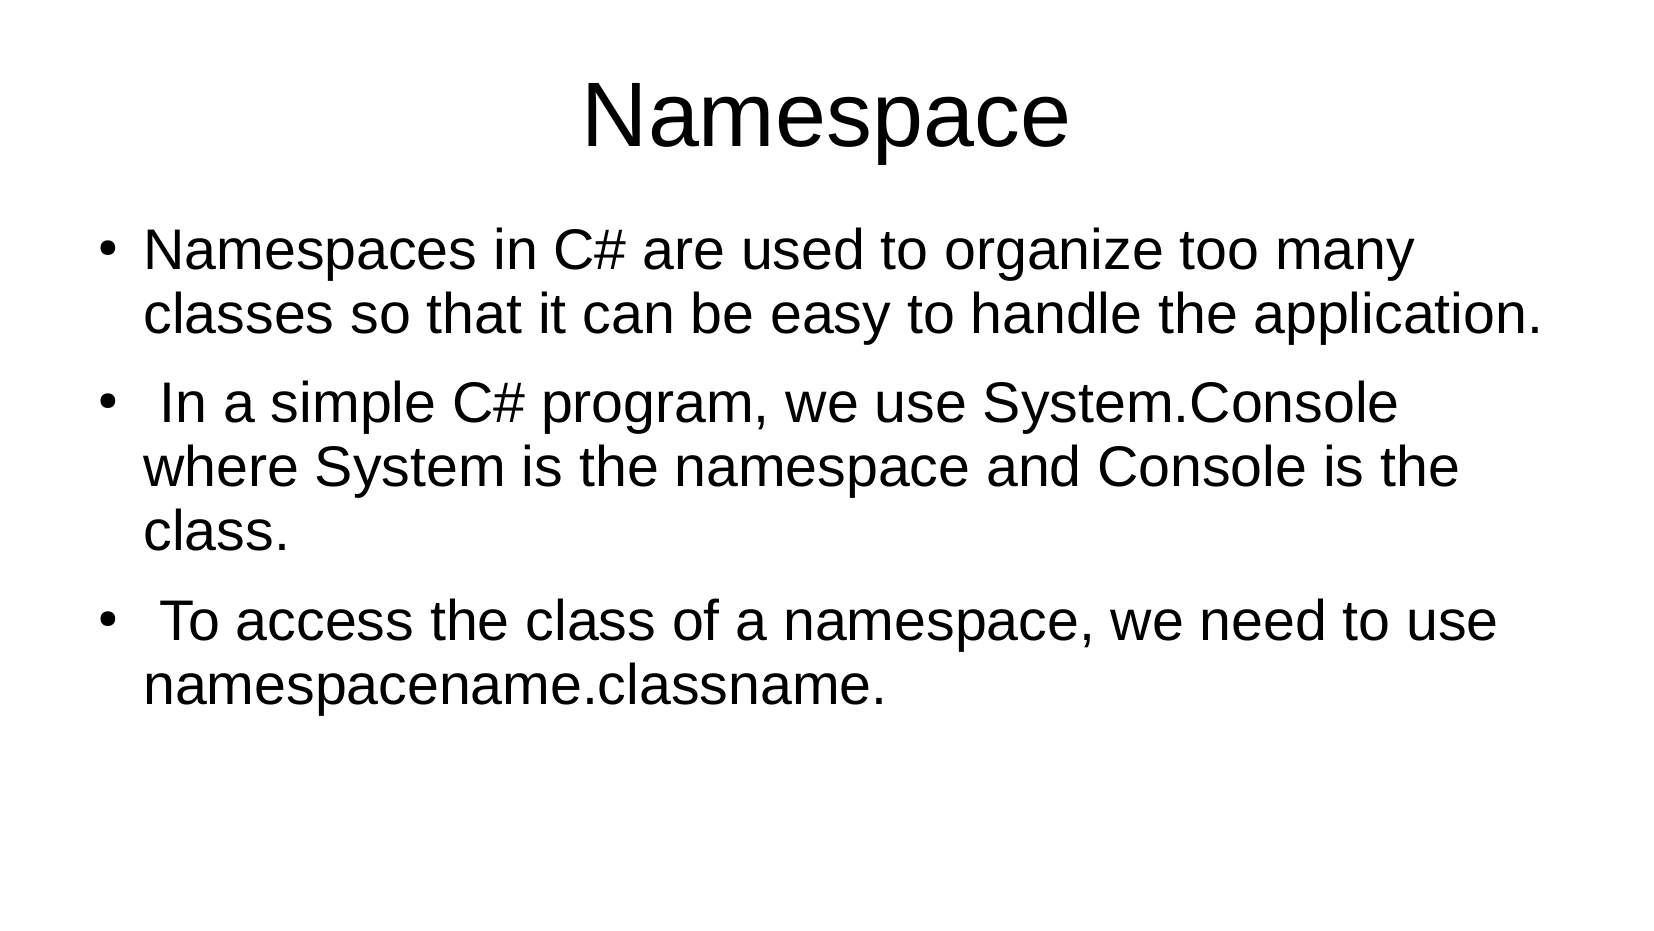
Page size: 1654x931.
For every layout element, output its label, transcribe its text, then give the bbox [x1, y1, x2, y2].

title Namespace [82, 37, 1571, 193]
list Namespaces in C# are used to organize too many classes so that it can be easy to handle the application. In a simple C# program, we use System.Console where System is the namespace and Console is the class. To access the class of a namespace, we need to use namespacename.classname. [82, 217, 1571, 758]
